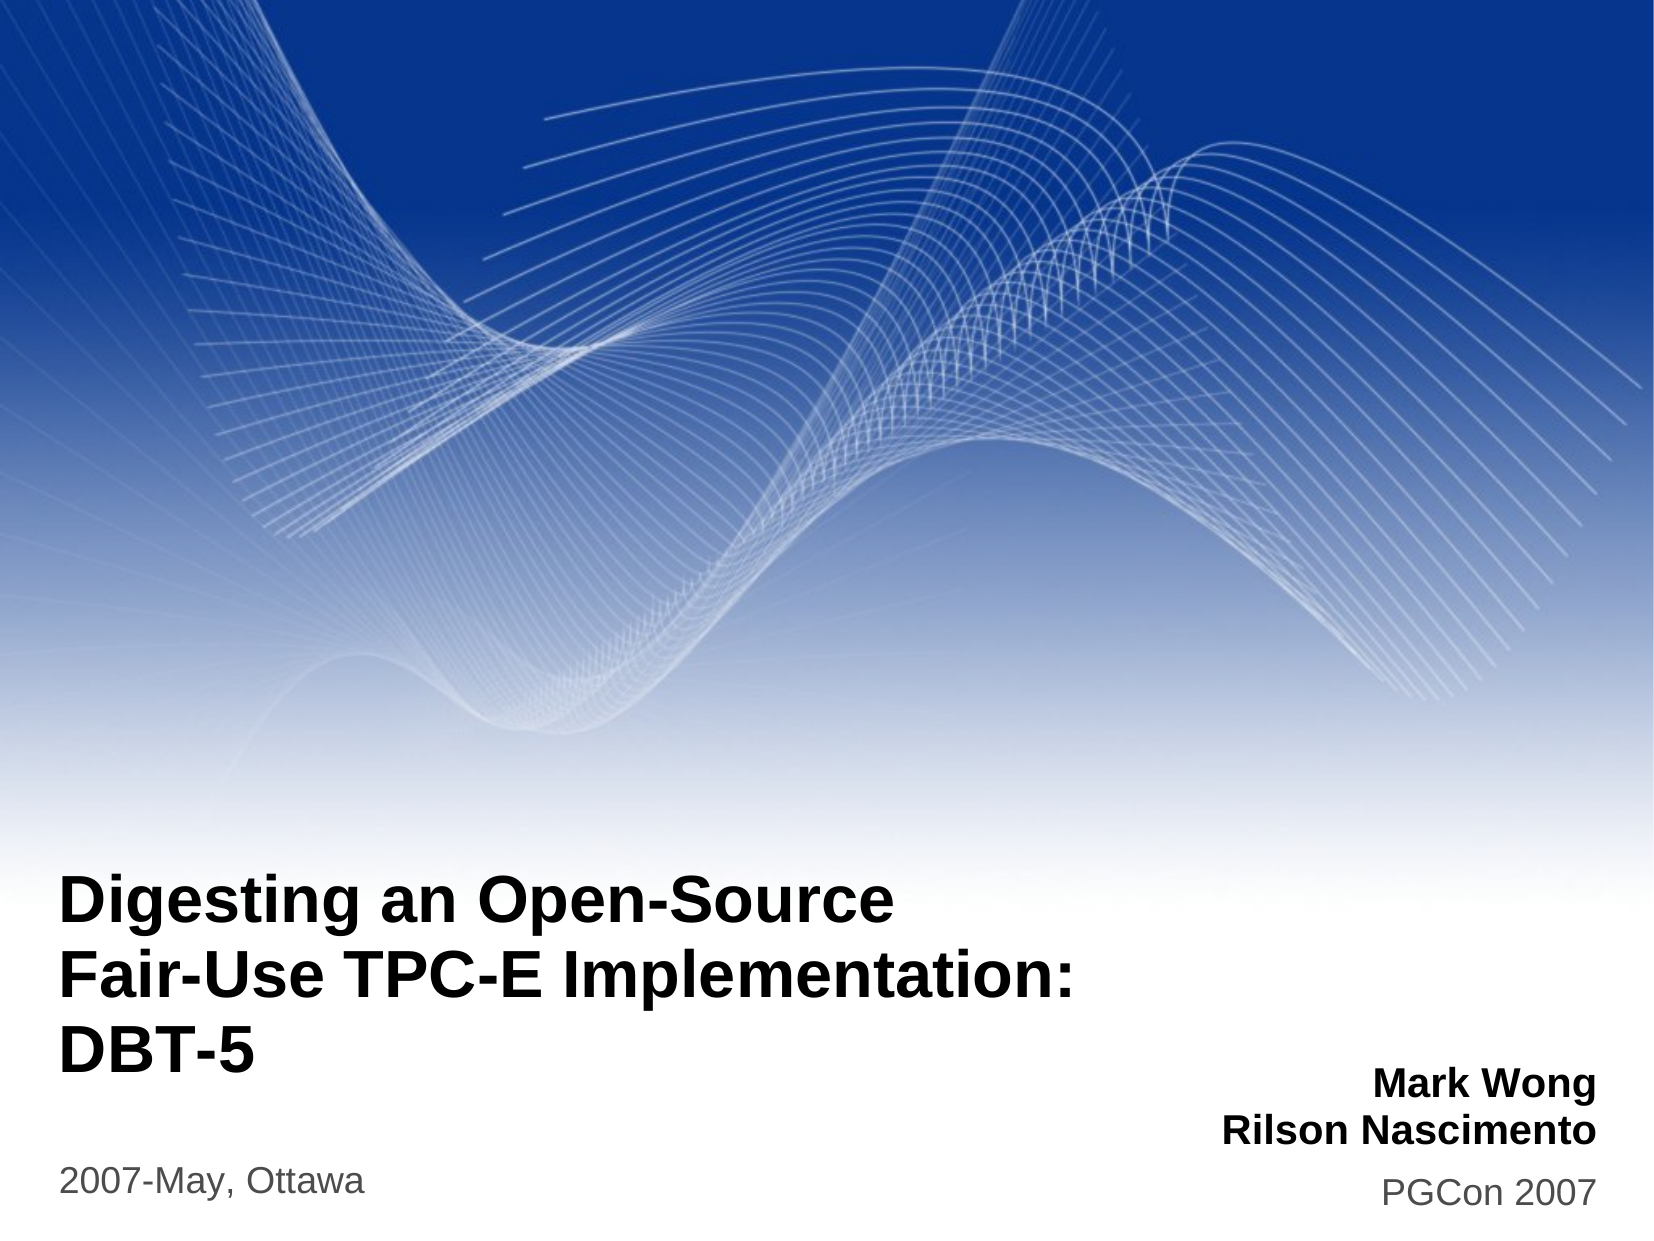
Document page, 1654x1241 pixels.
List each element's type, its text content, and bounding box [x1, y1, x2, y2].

title Digesting an Open-Source Fair-Use TPC-E Implementation: DBT-5 [59, 862, 1093, 1087]
picture [0, 0, 1654, 1241]
